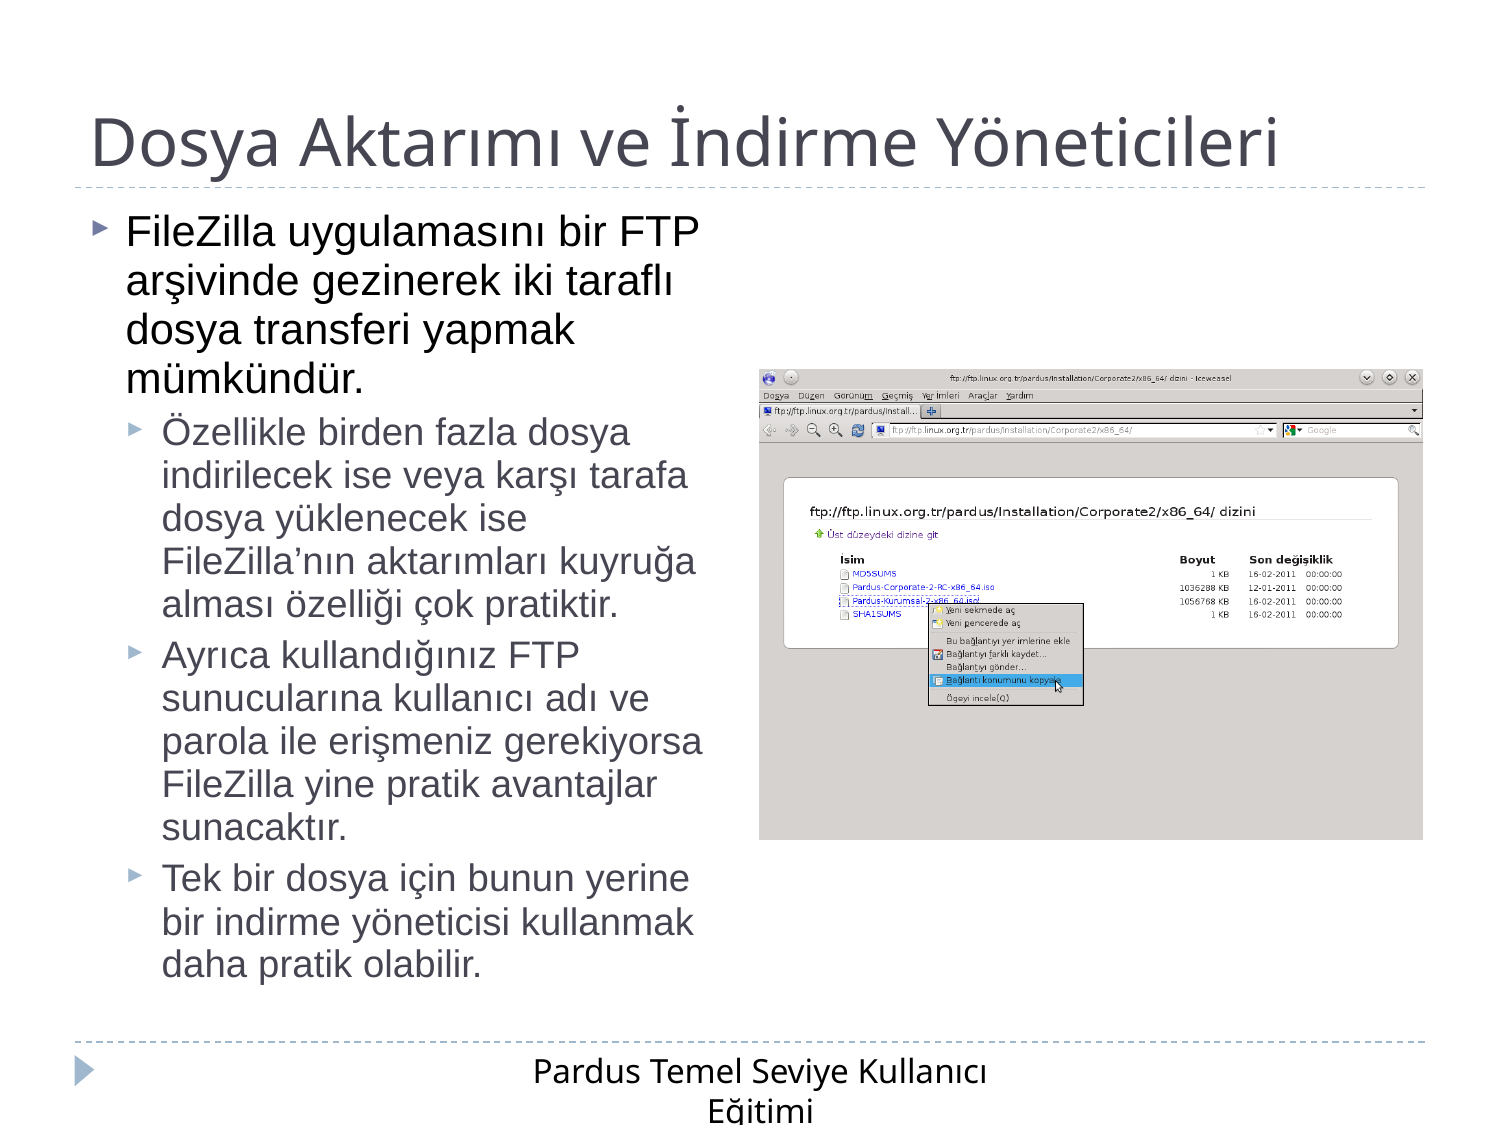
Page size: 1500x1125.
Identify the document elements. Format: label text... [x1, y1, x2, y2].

title Dosya Aktarımı ve İndirme Yöneticileri [75, 37, 1425, 188]
list FileZilla uygulamasını bir FTP arşivinde gezinerek iki taraflı dosya transferi yapmak mümkündür. Özellikle birden fazla dosya indirilecek ise veya karşı tarafa dosya yüklenecek ise FileZilla’nın aktarımları kuyruğa alması özelliği çok pratiktir. Ayrıca kullandığınız FTP sunucularına kullanıcı adı ve parola ile erişmeniz gerekiyorsa FileZilla yine pratik avantajlar sunacaktır. Tek bir dosya için bunun yerine bir indirme yöneticisi kullanmak daha pratik olabilir. [75, 200, 738, 1010]
picture [759, 369, 1423, 840]
